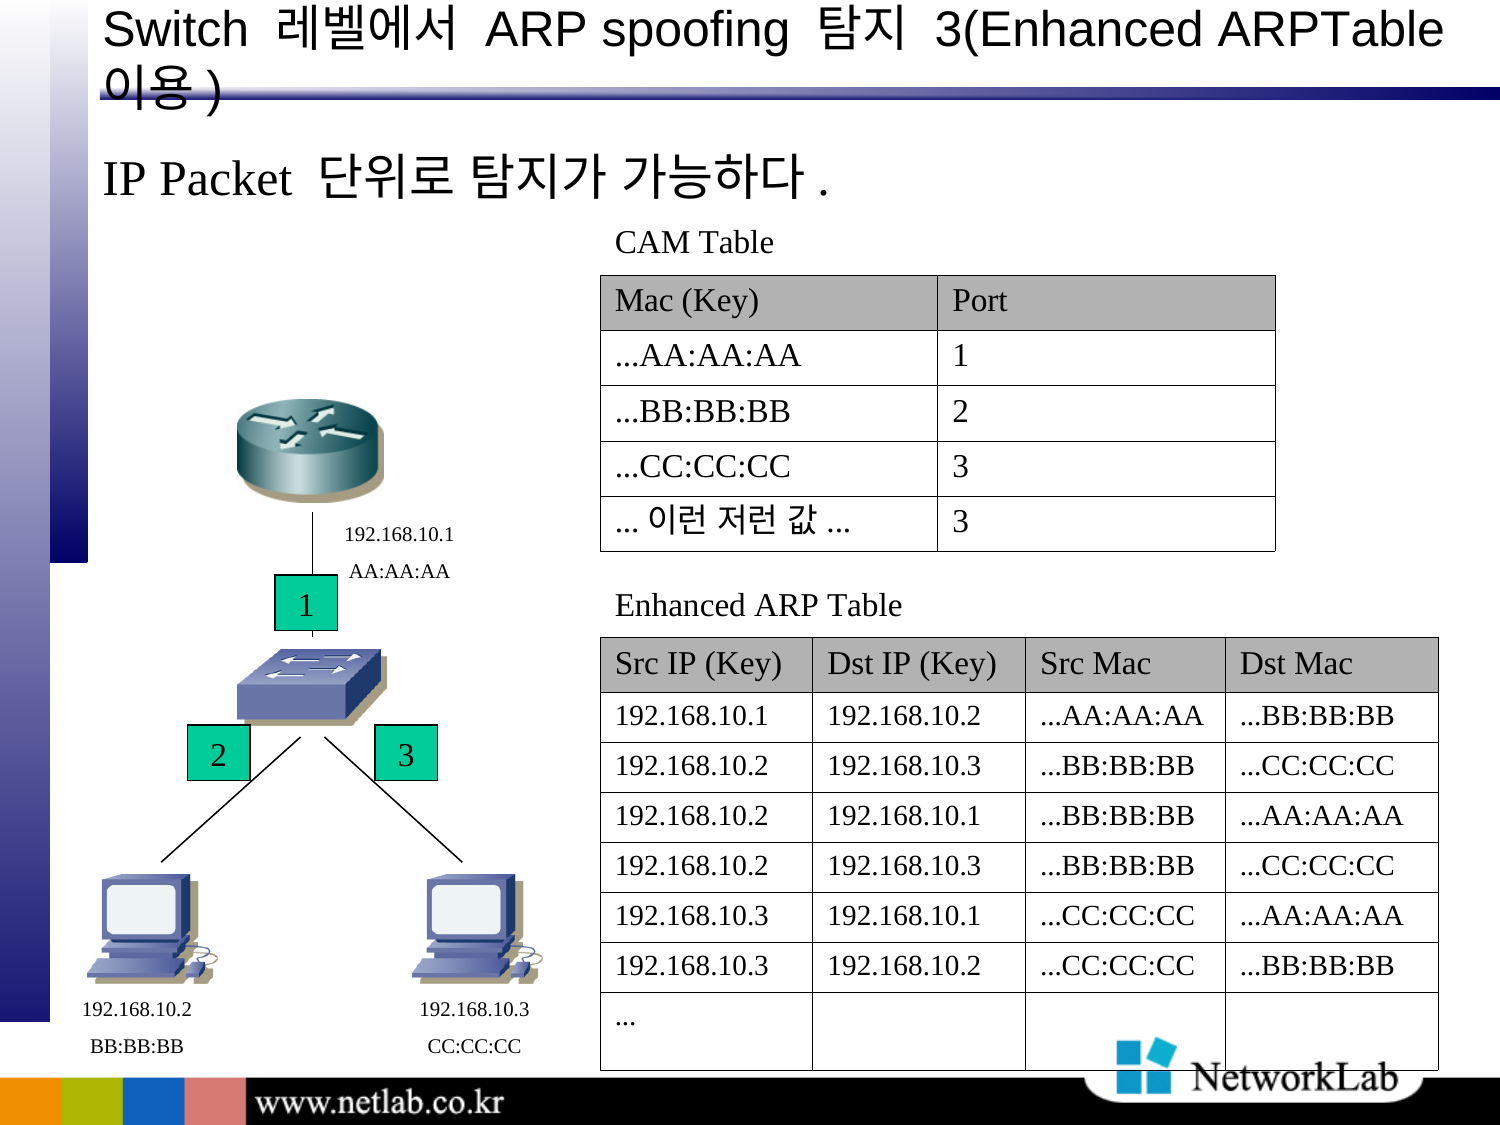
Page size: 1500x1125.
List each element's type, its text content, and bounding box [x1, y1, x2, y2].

picture [237, 399, 384, 503]
table_header Src IP (Key) [601, 638, 812, 692]
table_cell ...CC:CC:CC [1226, 743, 1438, 792]
text_box 192.168.10.1 AA:AA:AA [324, 512, 475, 591]
table_cell ...BB:BB:BB [1026, 743, 1225, 792]
text_box Switch 레벨에서 ARP spoofing 탐지 3(Enhanced ARPTable 이용) [87, 18, 1500, 95]
table_cell 192.168.10.3 [601, 943, 812, 992]
table_cell 192.168.10.1 [813, 793, 1025, 842]
picture [219, 95, 1500, 100]
table_cell ... [601, 993, 812, 1070]
text_box 192.168.10.3 CC:CC:CC [399, 987, 550, 1066]
table_cell 3 [938, 497, 1275, 551]
text_box CAM Table [600, 213, 1276, 268]
table_cell [1026, 993, 1225, 1070]
text_box 192.168.10.2 BB:BB:BB [62, 987, 212, 1066]
table_header Dst Mac [1226, 638, 1438, 692]
table_cell ...BB:BB:BB [1226, 693, 1438, 742]
table_cell ...CC:CC:CC [1026, 893, 1225, 942]
table_header Src Mac [1026, 638, 1225, 692]
table_cell 192.168.10.2 [813, 693, 1025, 742]
table_cell ...BB:BB:BB [1226, 943, 1438, 992]
table_cell ...CC:CC:CC [1026, 943, 1225, 992]
table_cell ...AA:AA:AA [1226, 793, 1438, 842]
picture [87, 874, 218, 984]
table_header Dst IP (Key) [813, 638, 1025, 692]
picture [181, 95, 215, 100]
table_header Mac (Key) [601, 276, 937, 330]
table_cell ...이런 저런 값... [601, 497, 937, 551]
table_cell ...BB:BB:BB [601, 386, 937, 441]
table_cell [1226, 993, 1438, 1070]
text_box Enhanced ARP Table [600, 574, 1276, 631]
table_cell ...AA:AA:AA [1026, 693, 1225, 742]
table_cell 1 [938, 331, 1275, 385]
table_cell 192.168.10.1 [813, 893, 1025, 942]
table_cell 192.168.10.2 [601, 843, 812, 892]
table_cell ...BB:BB:BB [1026, 793, 1225, 842]
picture [142, 95, 160, 100]
text_box 1 [275, 574, 338, 631]
picture [412, 874, 543, 984]
table_cell 192.168.10.2 [601, 793, 812, 842]
table_cell 3 [938, 442, 1275, 496]
table_cell 192.168.10.3 [601, 893, 812, 942]
picture [237, 649, 387, 727]
picture [119, 95, 137, 100]
table_cell ...CC:CC:CC [601, 442, 937, 496]
picture [0, 1022, 1500, 1125]
table_cell ...AA:AA:AA [1226, 893, 1438, 942]
table_cell ...AA:AA:AA [601, 331, 937, 385]
table_cell 192.168.10.3 [813, 843, 1025, 892]
table_cell 2 [938, 386, 1275, 441]
text_box 3 [375, 724, 438, 781]
picture [99, 95, 116, 100]
text_box 2 [187, 724, 251, 781]
table_cell ...BB:BB:BB [1026, 843, 1225, 892]
table_header Port [938, 276, 1275, 330]
table_cell [813, 993, 1025, 1070]
table_cell 192.168.10.3 [813, 743, 1025, 792]
table_cell 192.168.10.2 [813, 943, 1025, 992]
table_cell 192.168.10.2 [601, 743, 812, 792]
table_cell 192.168.10.1 [601, 693, 812, 742]
table_cell ...CC:CC:CC [1226, 843, 1438, 892]
text_box IP Packet 단위로 탐지가 가능하다. [87, 137, 1500, 213]
